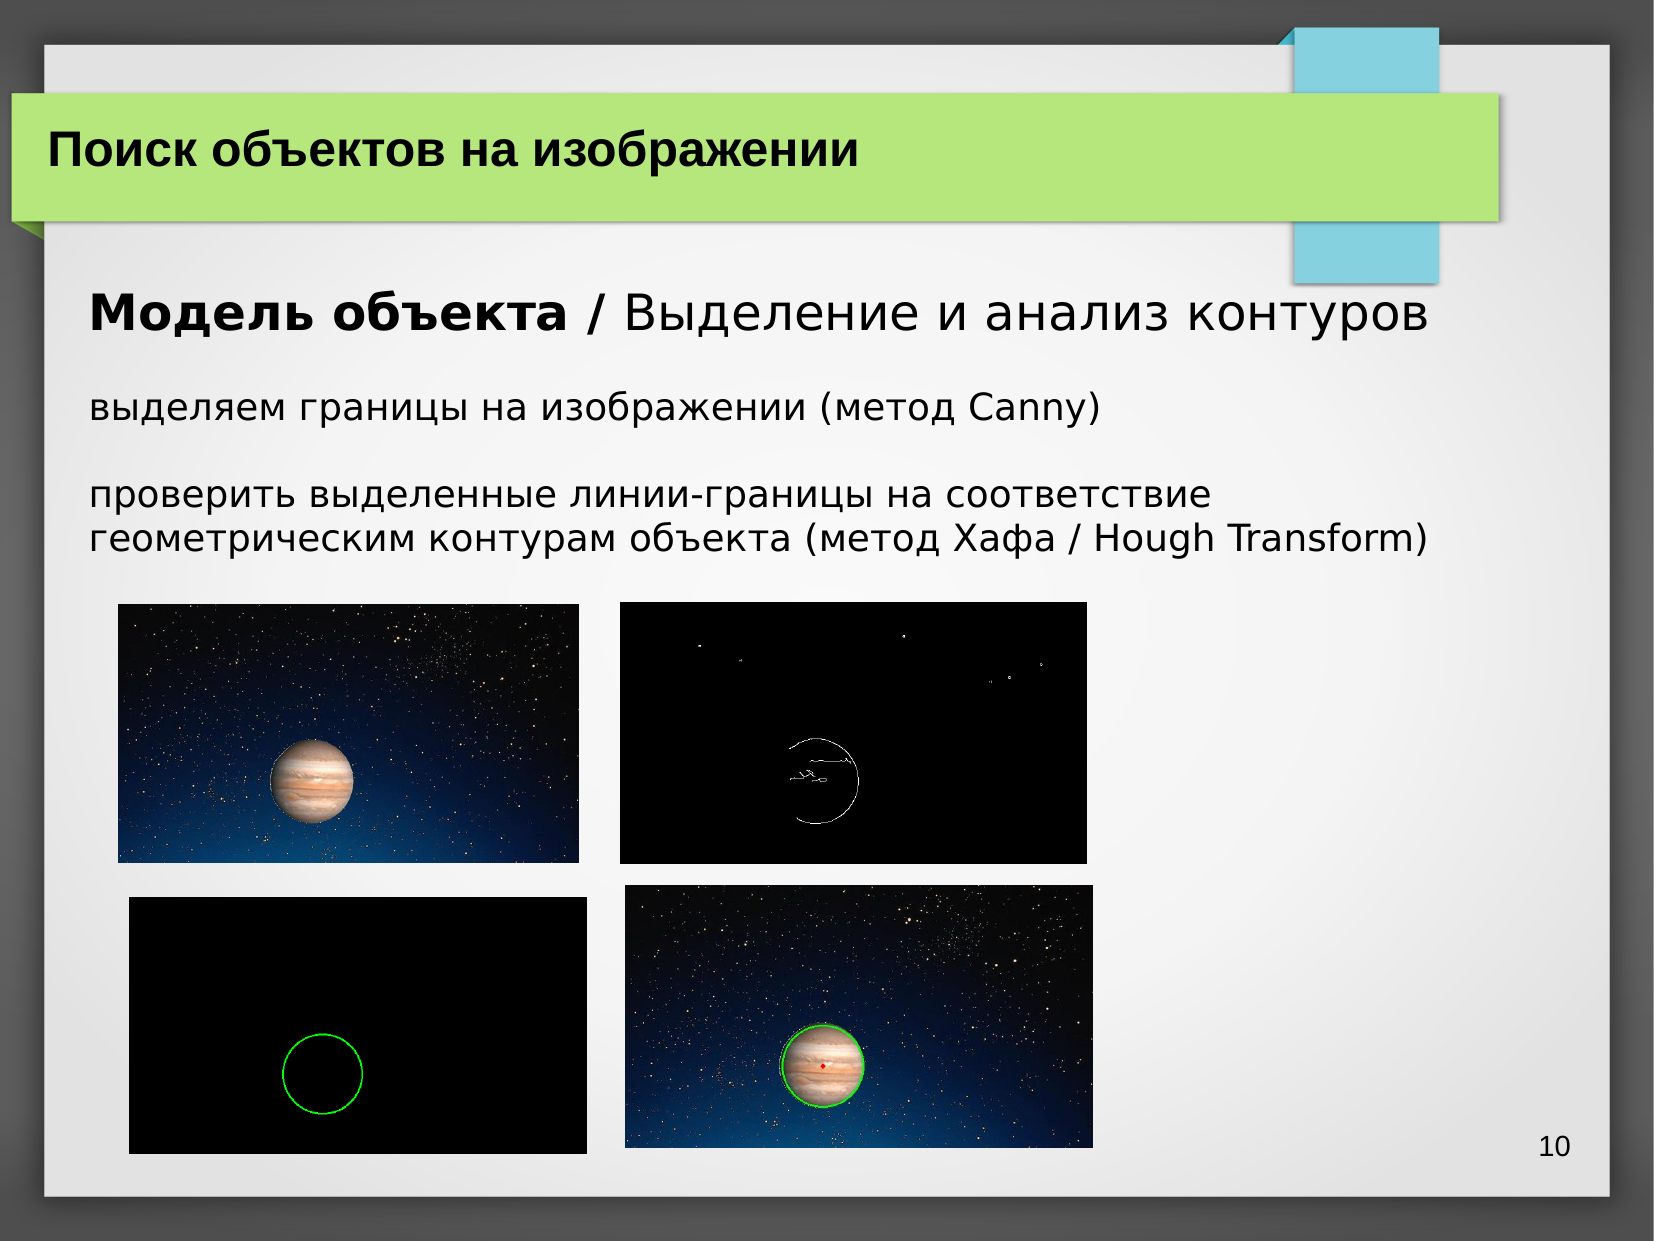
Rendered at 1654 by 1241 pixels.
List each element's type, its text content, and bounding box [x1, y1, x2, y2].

text_box Модель объекта / Выделение и анализ контуров выделяем границы на изображении (метод Canny) проверить выделенные линии-границы на соответствие геометрическим контурам объекта (метод Хафа / Hough Transform) [73, 276, 1560, 603]
title Поиск объектов на изображении [47, 120, 1004, 177]
picture [0, 0, 1654, 1241]
